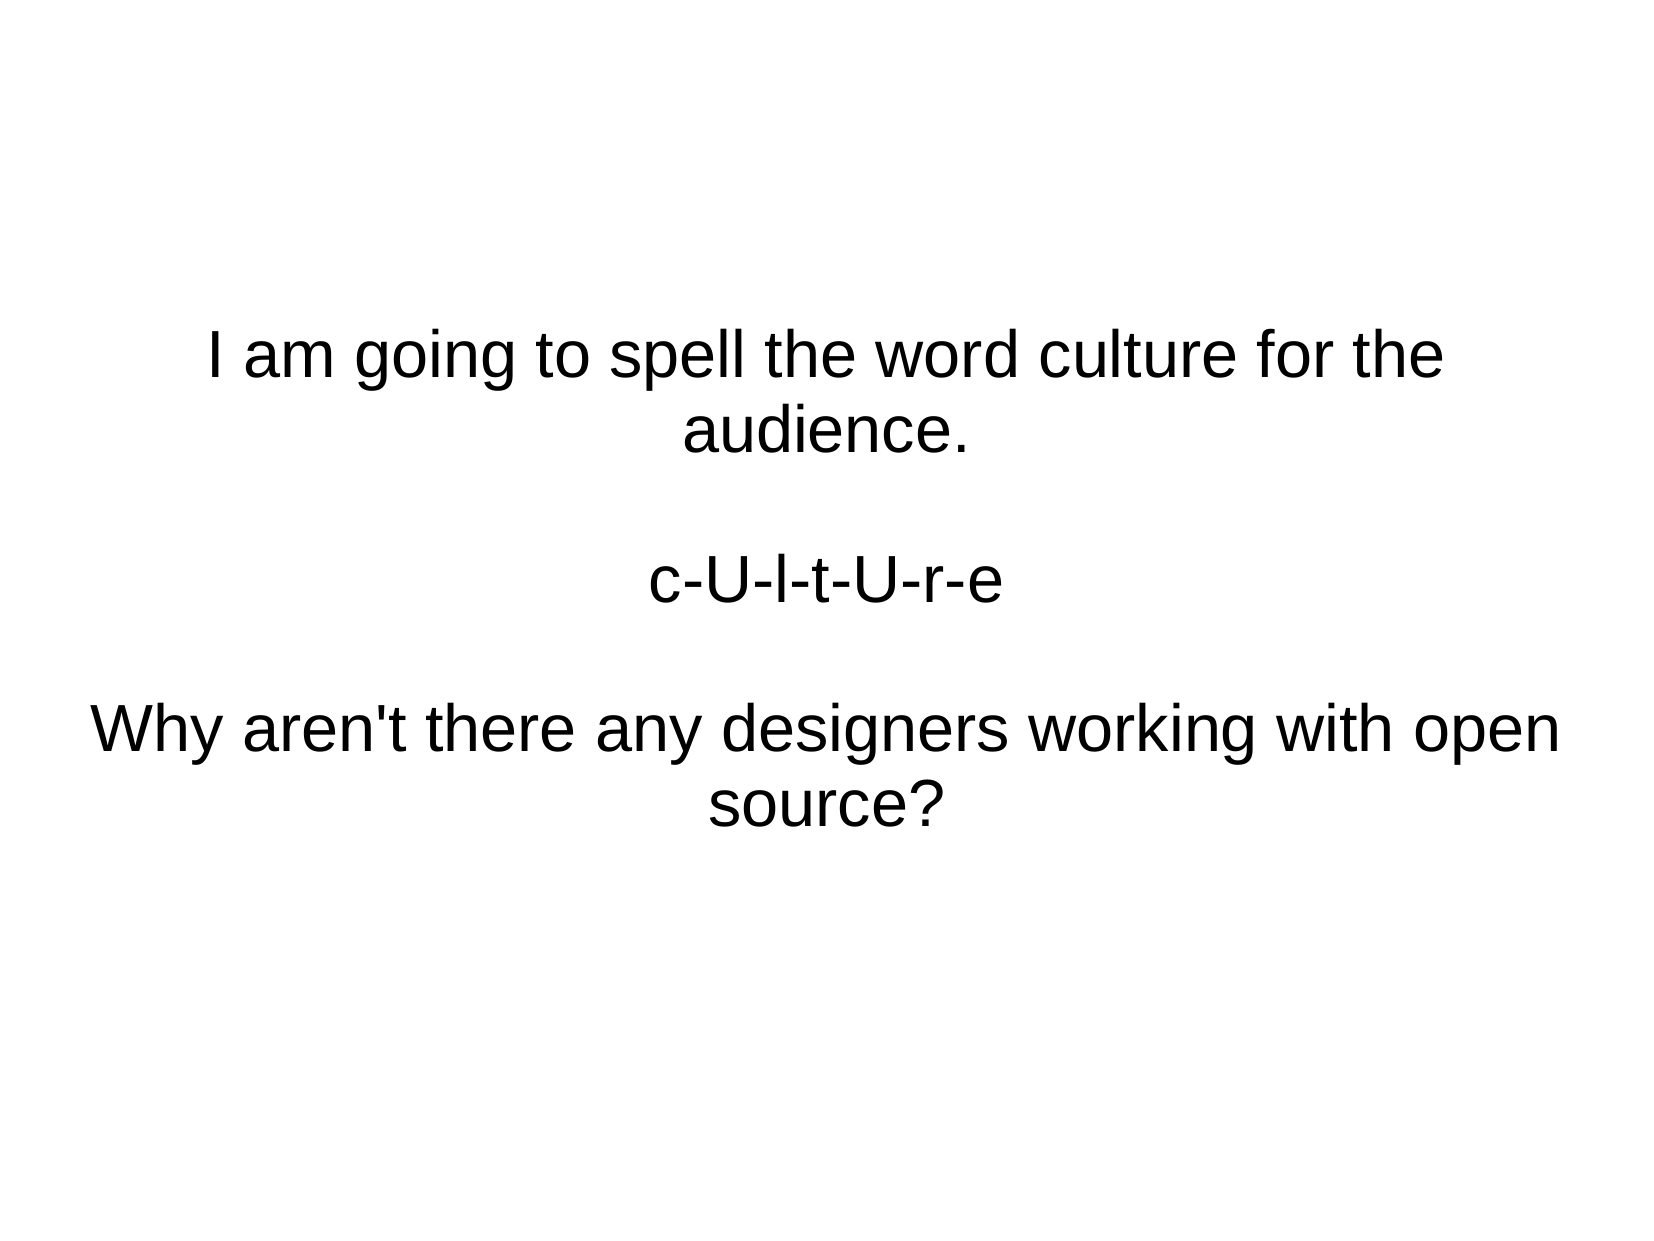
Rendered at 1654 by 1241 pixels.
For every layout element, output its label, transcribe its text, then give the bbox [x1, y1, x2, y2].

subtitle I am going to spell the word culture for the audience. c-U-l-t-U-r-e Why aren't there any designers working with open source? [82, 49, 1571, 1109]
